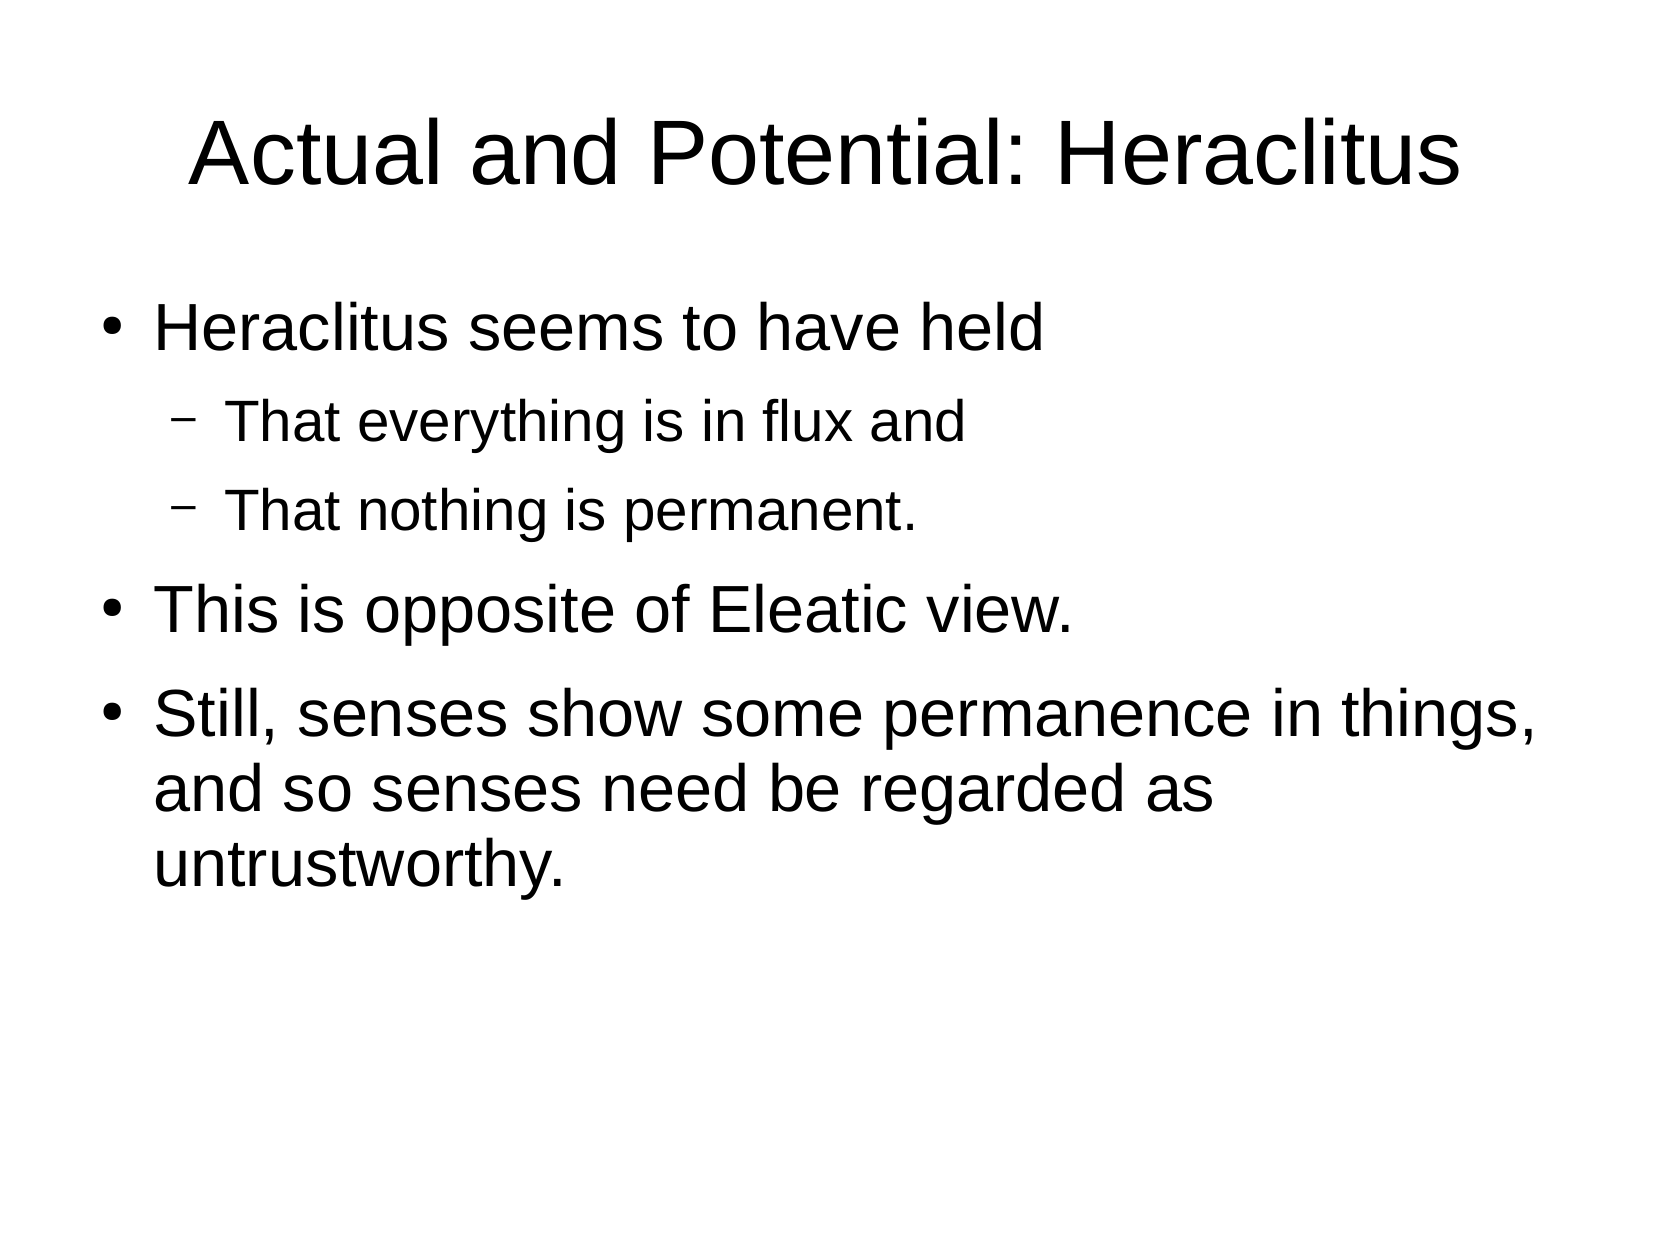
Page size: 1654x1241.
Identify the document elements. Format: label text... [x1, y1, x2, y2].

title Actual and Potential: Heraclitus [82, 49, 1571, 257]
list Heraclitus seems to have held That everything is in flux and That nothing is permanent. This is opposite of Eleatic view. Still, senses show some permanence in things, and so senses need be regarded as untrustworthy. [82, 290, 1571, 1010]
